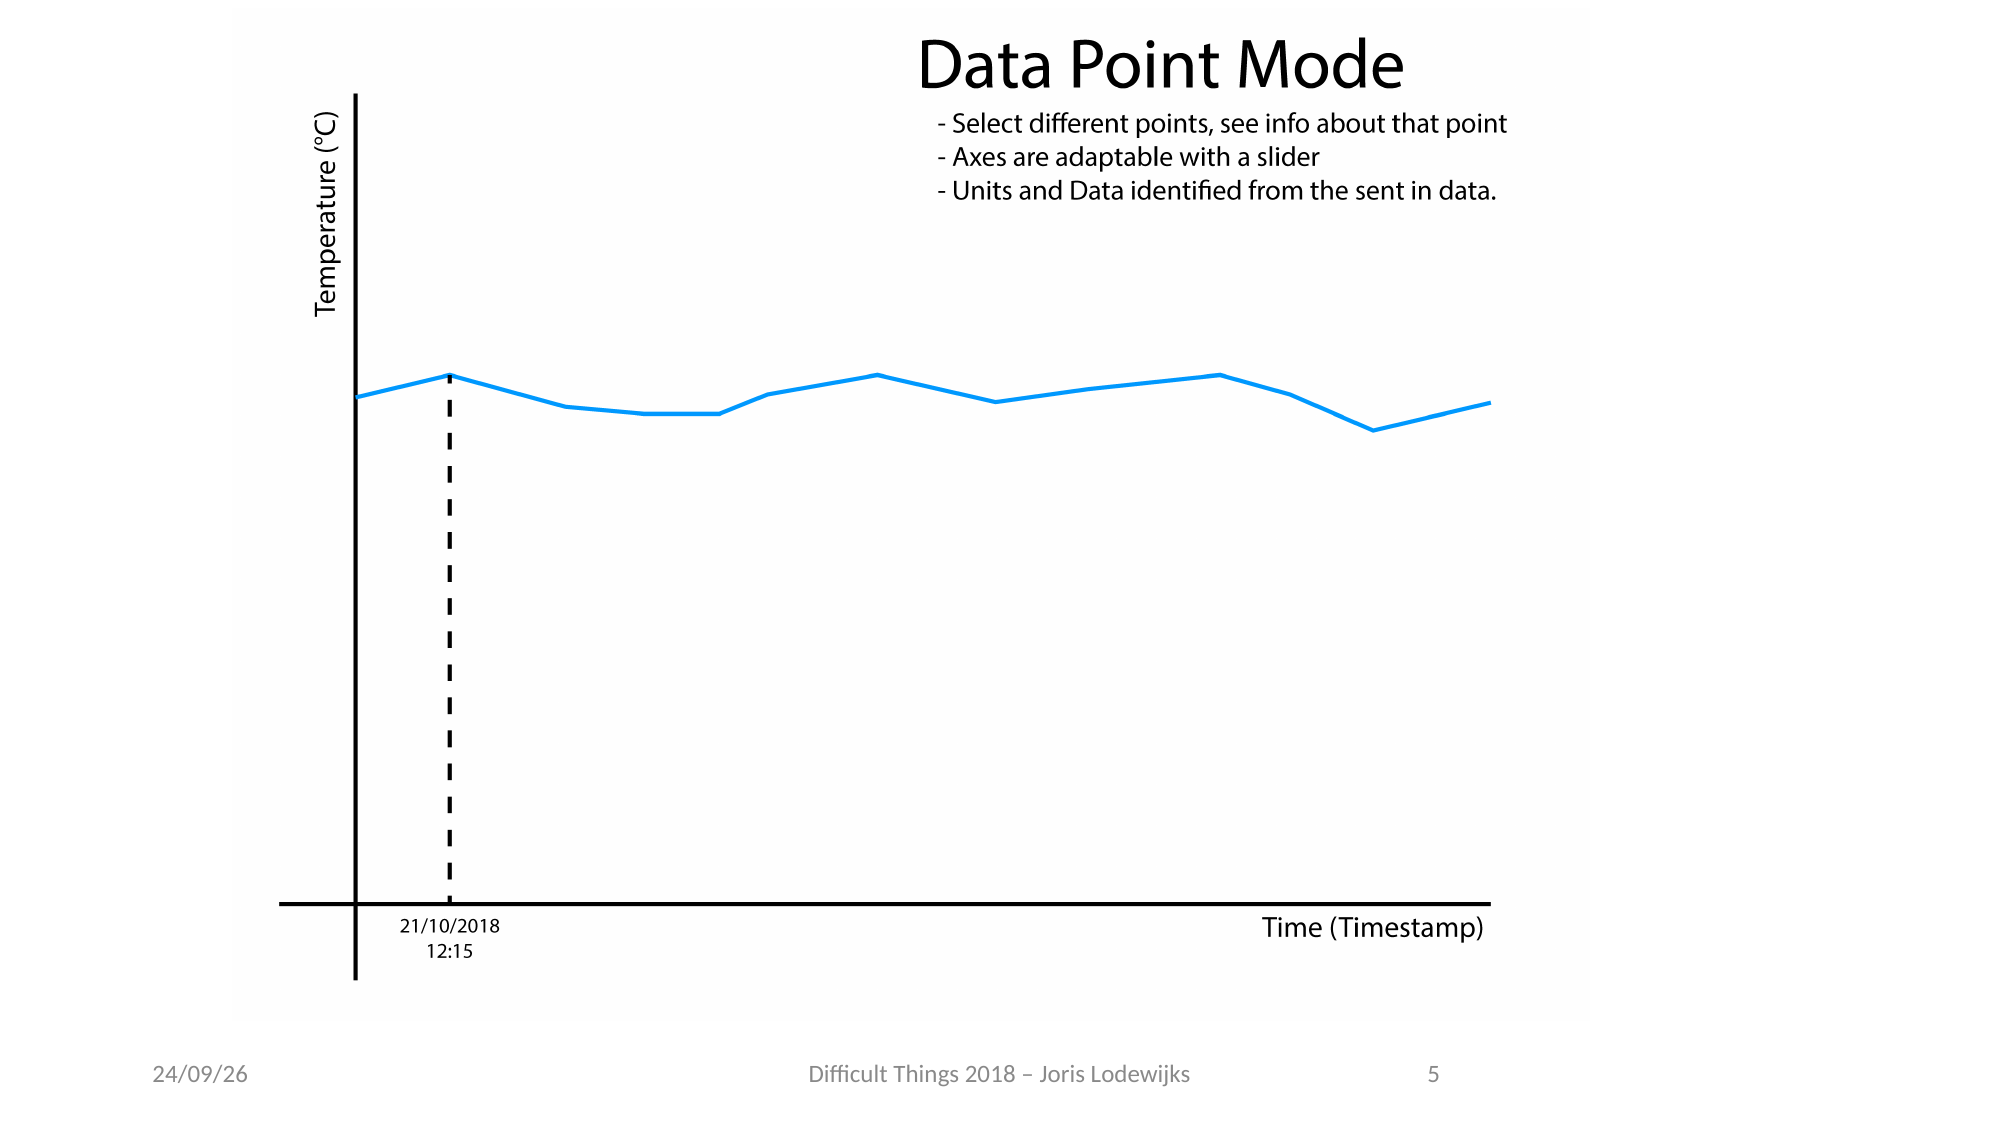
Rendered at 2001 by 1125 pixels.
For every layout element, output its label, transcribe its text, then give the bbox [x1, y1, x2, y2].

text_box [1412, 1042, 1863, 1103]
picture [232, 8, 1590, 1021]
text_box [137, 1042, 588, 1103]
text_box Difficult Things 2018 – Joris Lodewijks [662, 1042, 1338, 1103]
